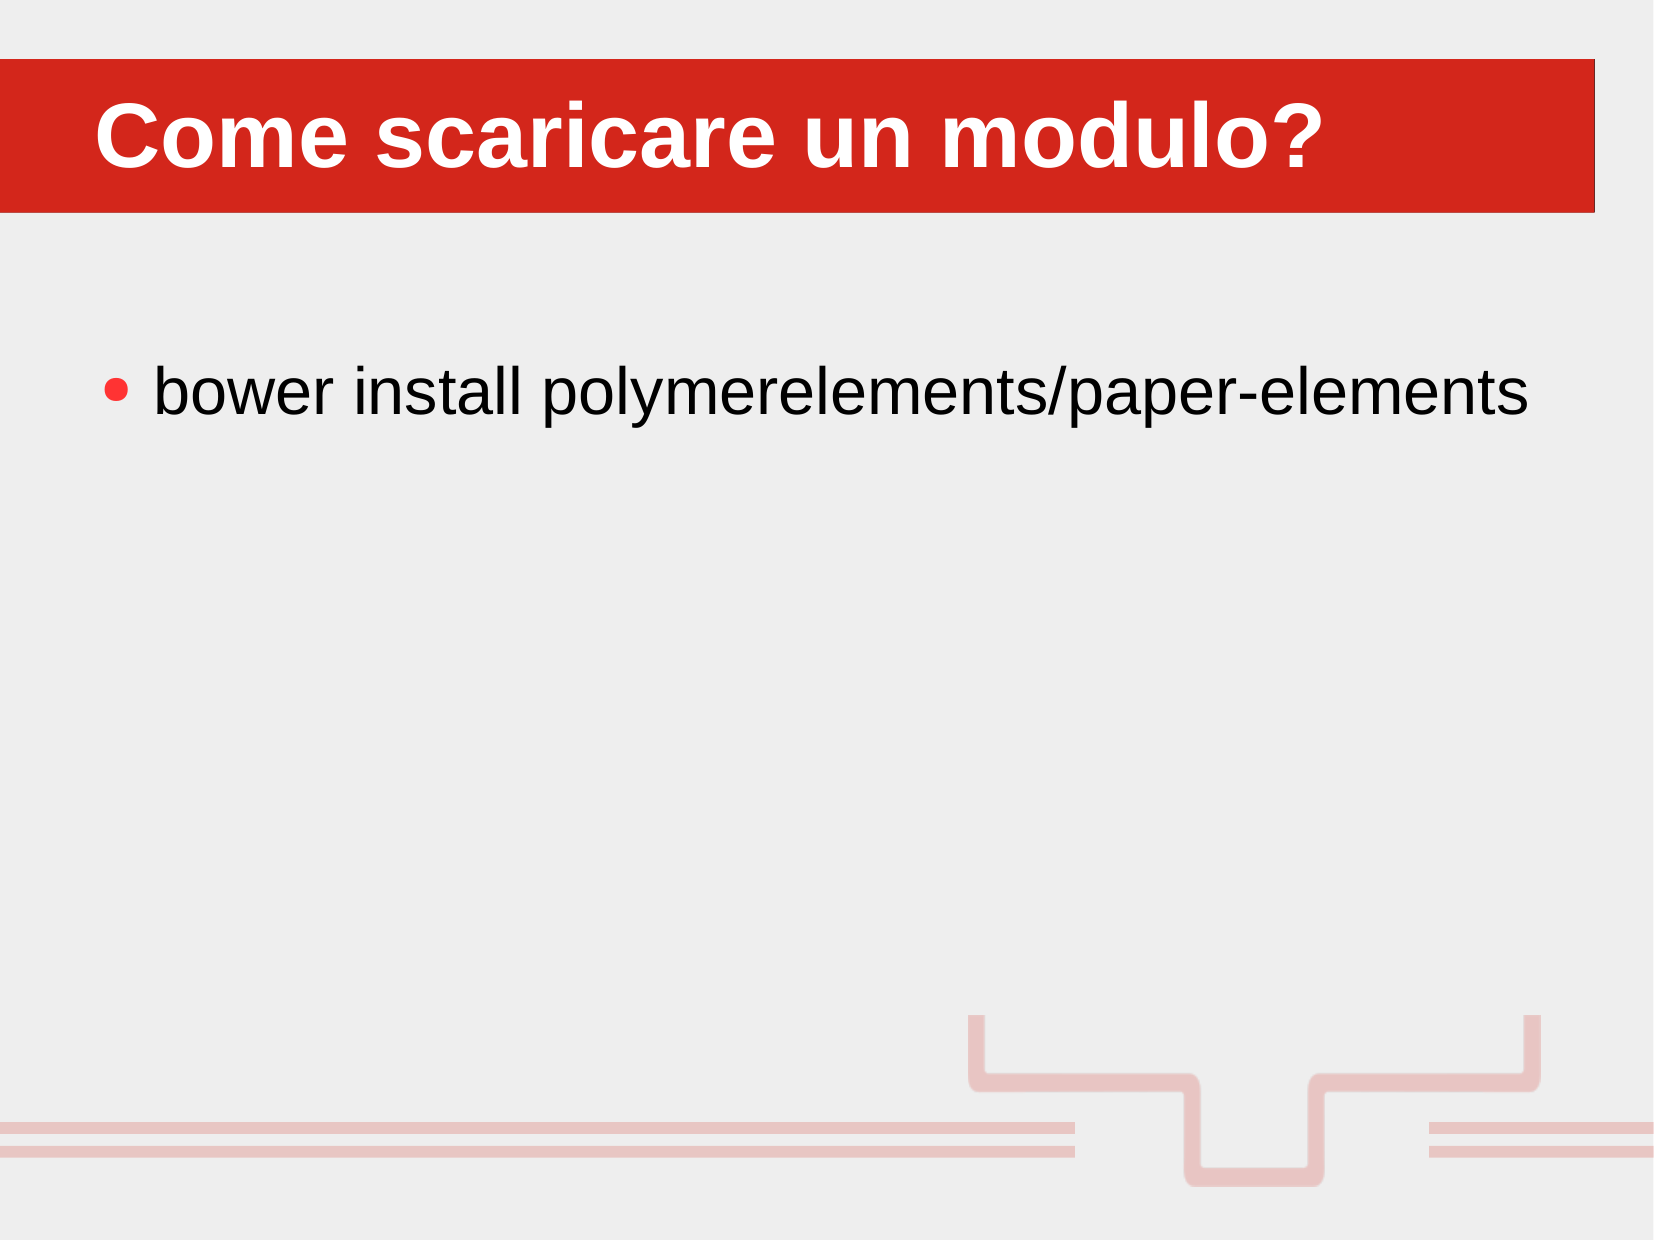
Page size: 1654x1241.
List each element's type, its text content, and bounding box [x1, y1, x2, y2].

title Come scaricare un modulo? [0, 59, 1595, 213]
list bower install polymerelements/paper-elements [82, 354, 1571, 1122]
text_box [0, 1122, 968, 1134]
text_box [0, 1145, 968, 1158]
picture [968, 1015, 1541, 1187]
text_box [1541, 1145, 1654, 1158]
text_box [1541, 1122, 1654, 1134]
